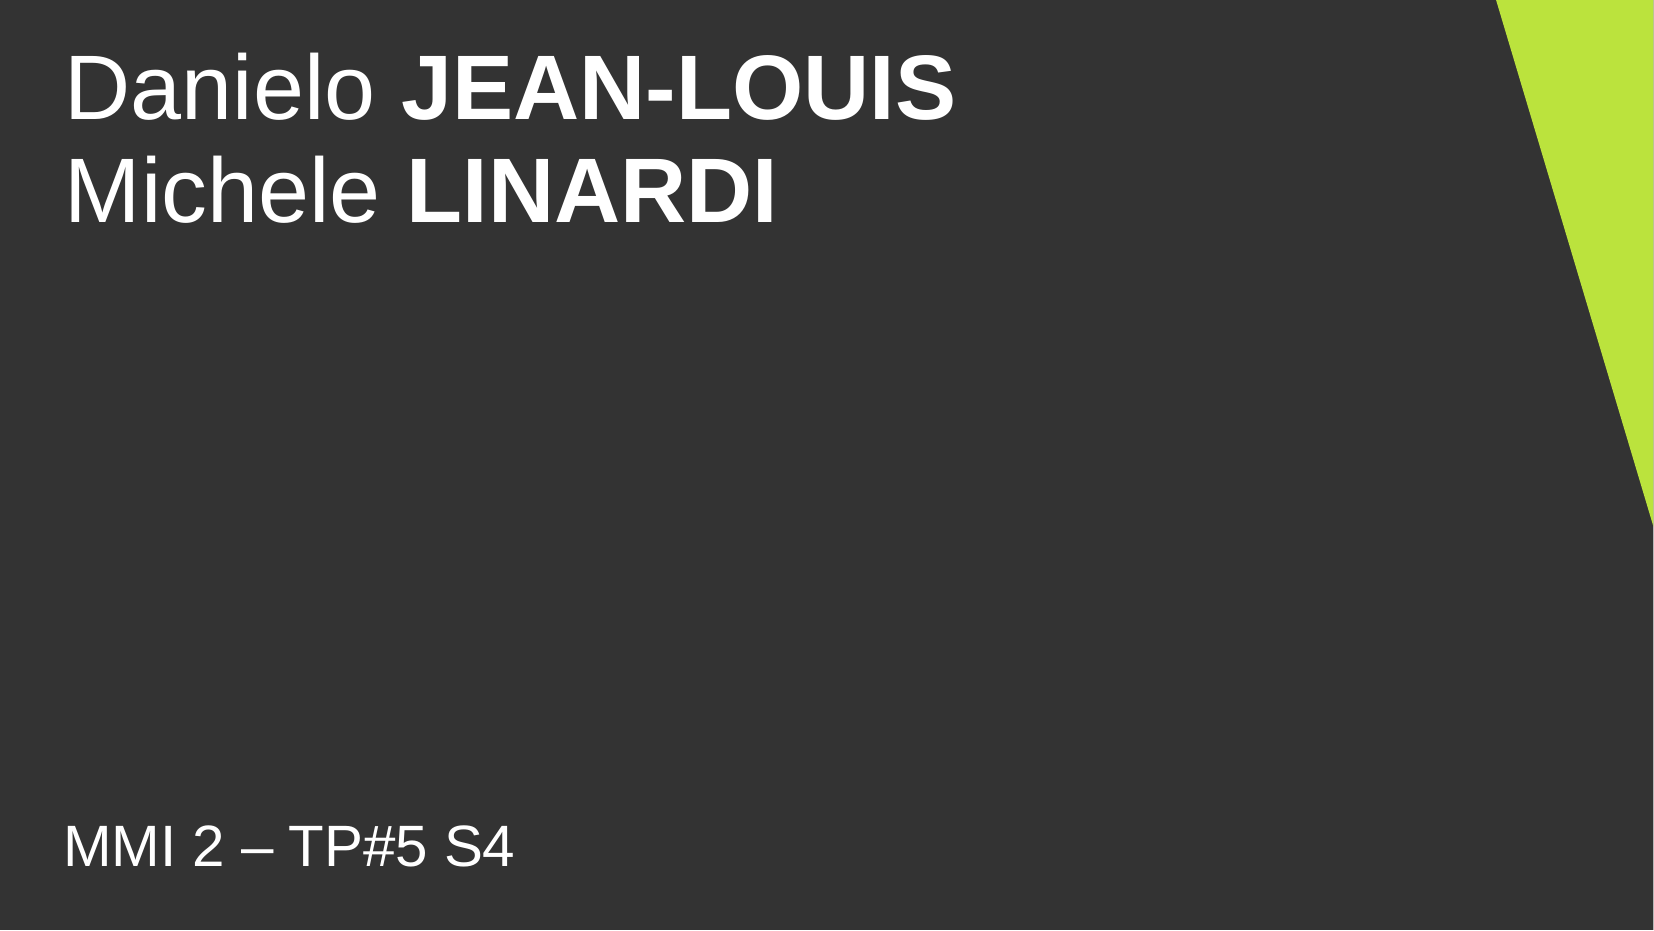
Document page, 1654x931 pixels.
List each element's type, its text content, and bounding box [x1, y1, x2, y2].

text_box [1496, 0, 1654, 529]
subtitle Danielo JEAN-LOUIS Michele LINARDI [64, 36, 1553, 758]
text_box MMI 2 – TP#5 S4 [48, 805, 1101, 931]
